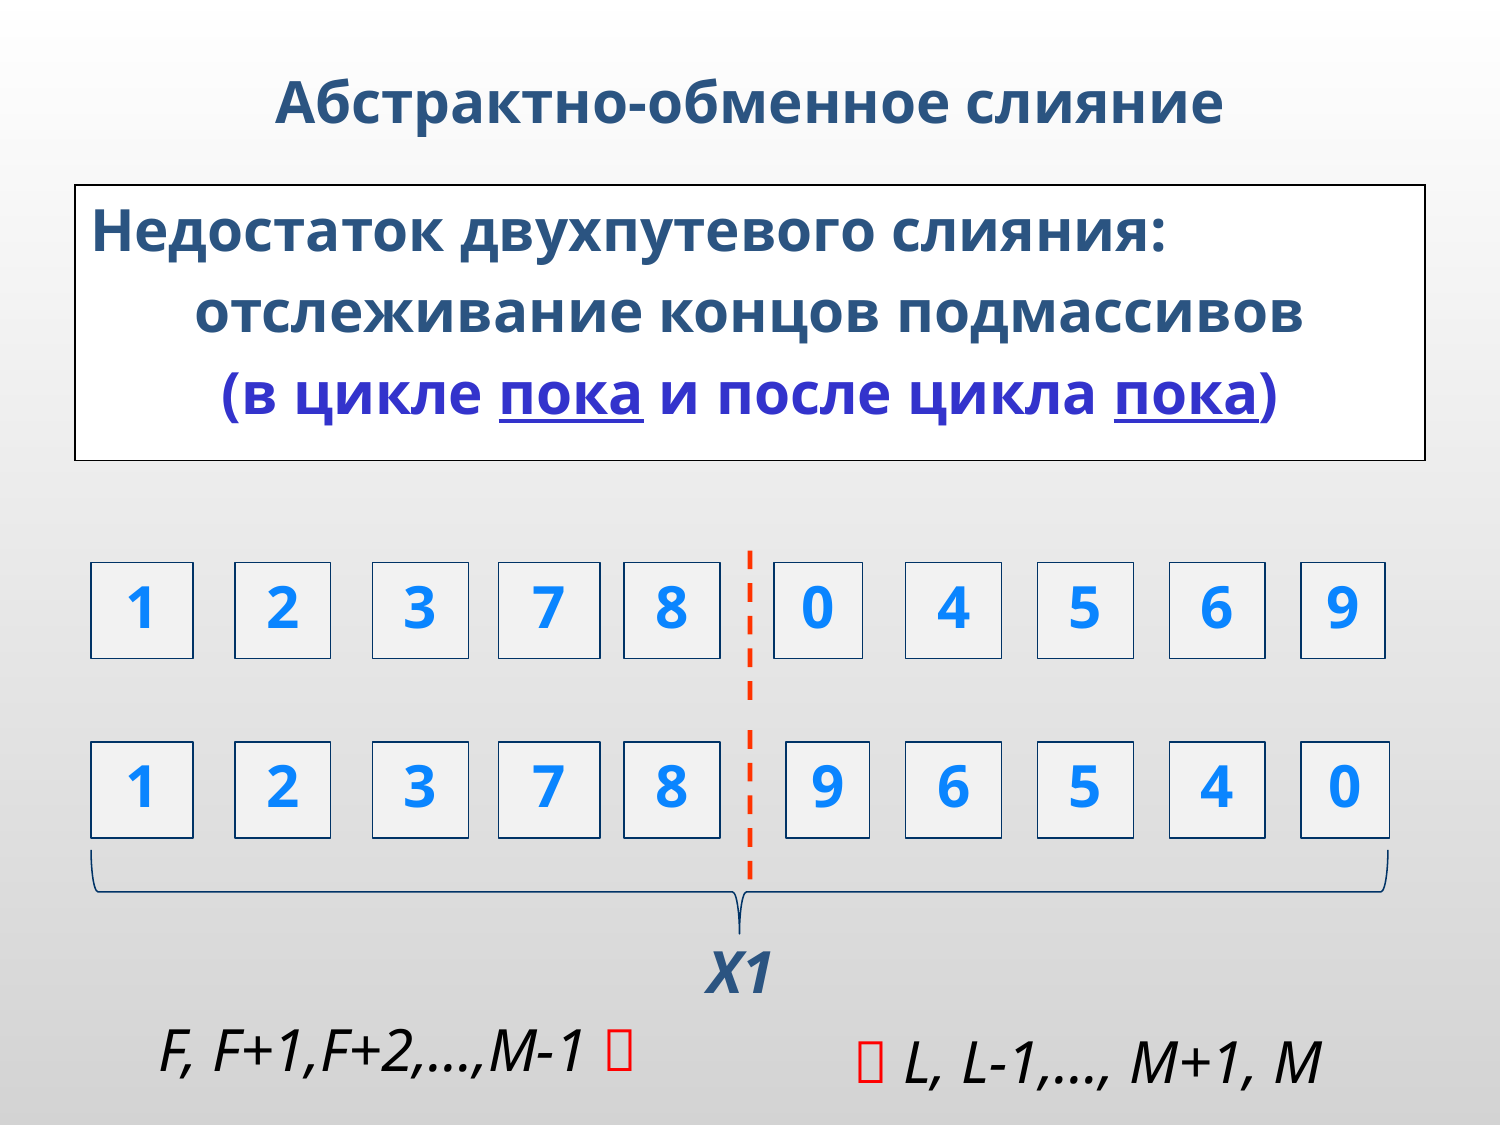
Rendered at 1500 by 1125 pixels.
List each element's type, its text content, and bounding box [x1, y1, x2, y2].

text_box 5 [1037, 742, 1134, 838]
text_box 7 [498, 742, 601, 838]
text_box 1 [91, 562, 193, 659]
text_box 8 [624, 562, 721, 659]
text_box 6 [905, 742, 1002, 838]
text_box 8 [624, 742, 721, 838]
list Недостаток двухпутевого слияния: отслеживание концов подмассивов (в цикле пока и после цикла пока) [75, 185, 1425, 461]
text_box F, F+1,F+2,…,M-1  [55, 1005, 738, 1090]
text_box 2 [234, 562, 331, 659]
text_box 4 [905, 562, 1002, 659]
text_box Абстрактно-обменное слияние [74, 62, 1425, 138]
text_box 3 [372, 562, 469, 659]
text_box 0 [1301, 742, 1390, 838]
text_box 3 [372, 742, 469, 838]
text_box 2 [234, 742, 331, 838]
text_box 9 [1300, 562, 1385, 659]
text_box 4 [1169, 742, 1266, 838]
text_box 1 [91, 742, 193, 838]
text_box X1 [600, 927, 882, 1018]
text_box 9 [785, 742, 870, 838]
text_box  L, L-1,…, M+1, M [738, 1017, 1439, 1102]
text_box 0 [773, 562, 863, 659]
text_box 7 [498, 562, 601, 659]
text_box 6 [1169, 562, 1266, 659]
text_box 5 [1037, 562, 1134, 659]
